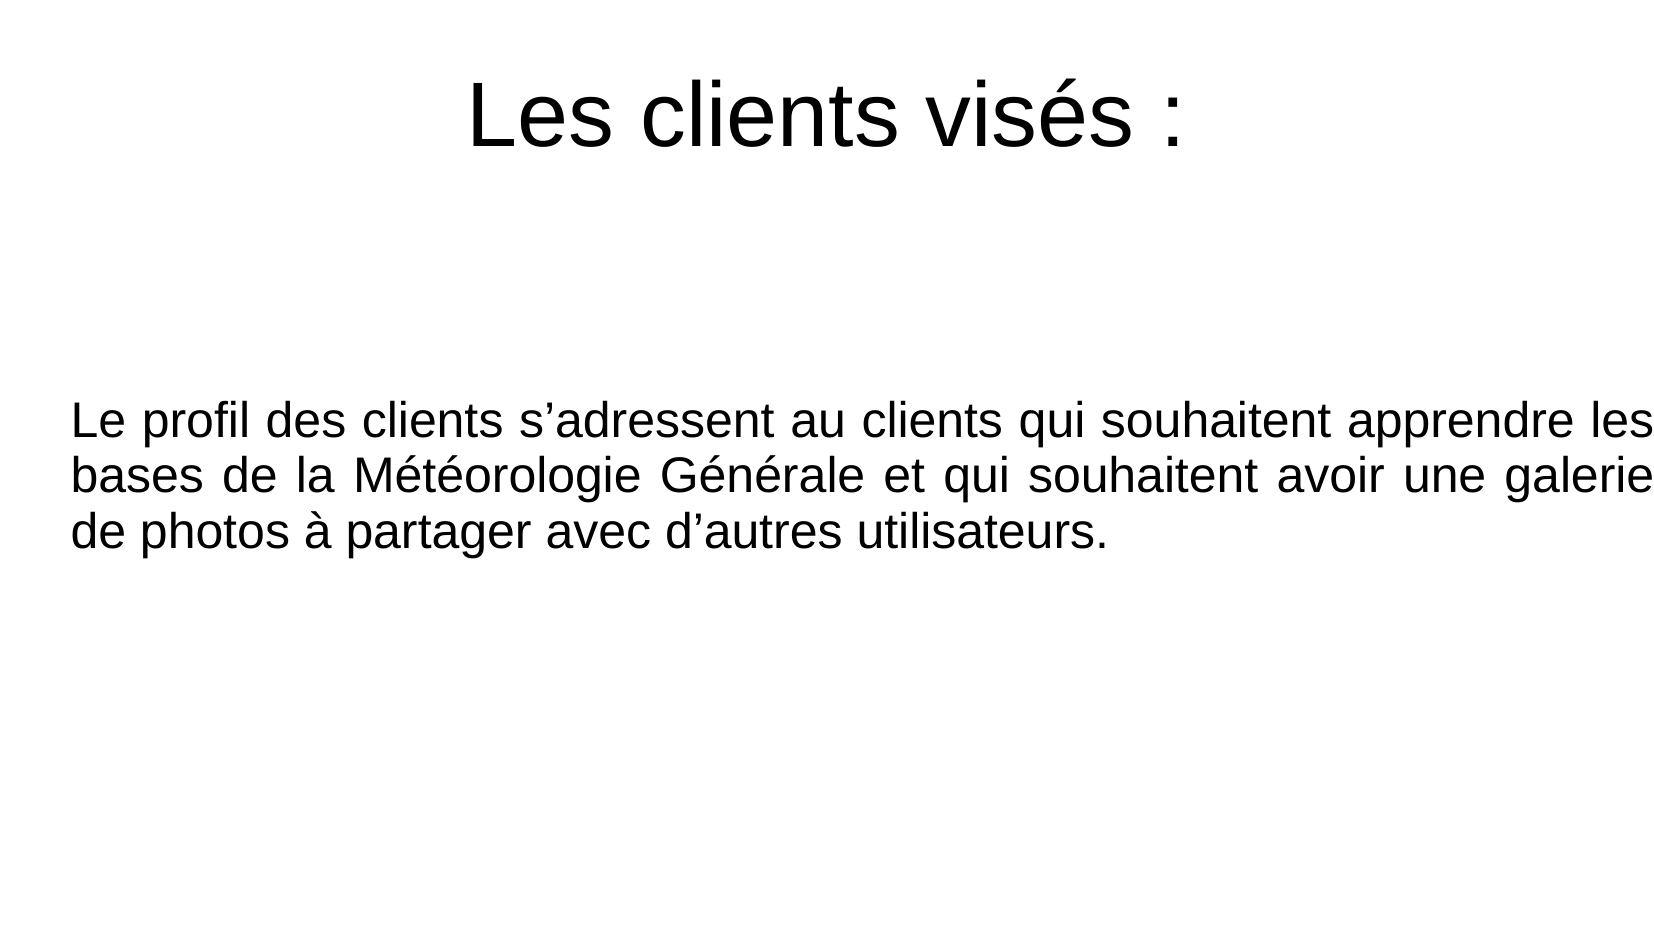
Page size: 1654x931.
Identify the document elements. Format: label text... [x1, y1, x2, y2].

list Le profil des clients s’adressent au clients qui souhaitent apprendre les bases de la Météorologie Générale et qui souhaitent avoir une galerie de photos à partager avec d’autres utilisateurs. [0, 221, 1654, 931]
title Les clients visés : [82, 37, 1571, 193]
